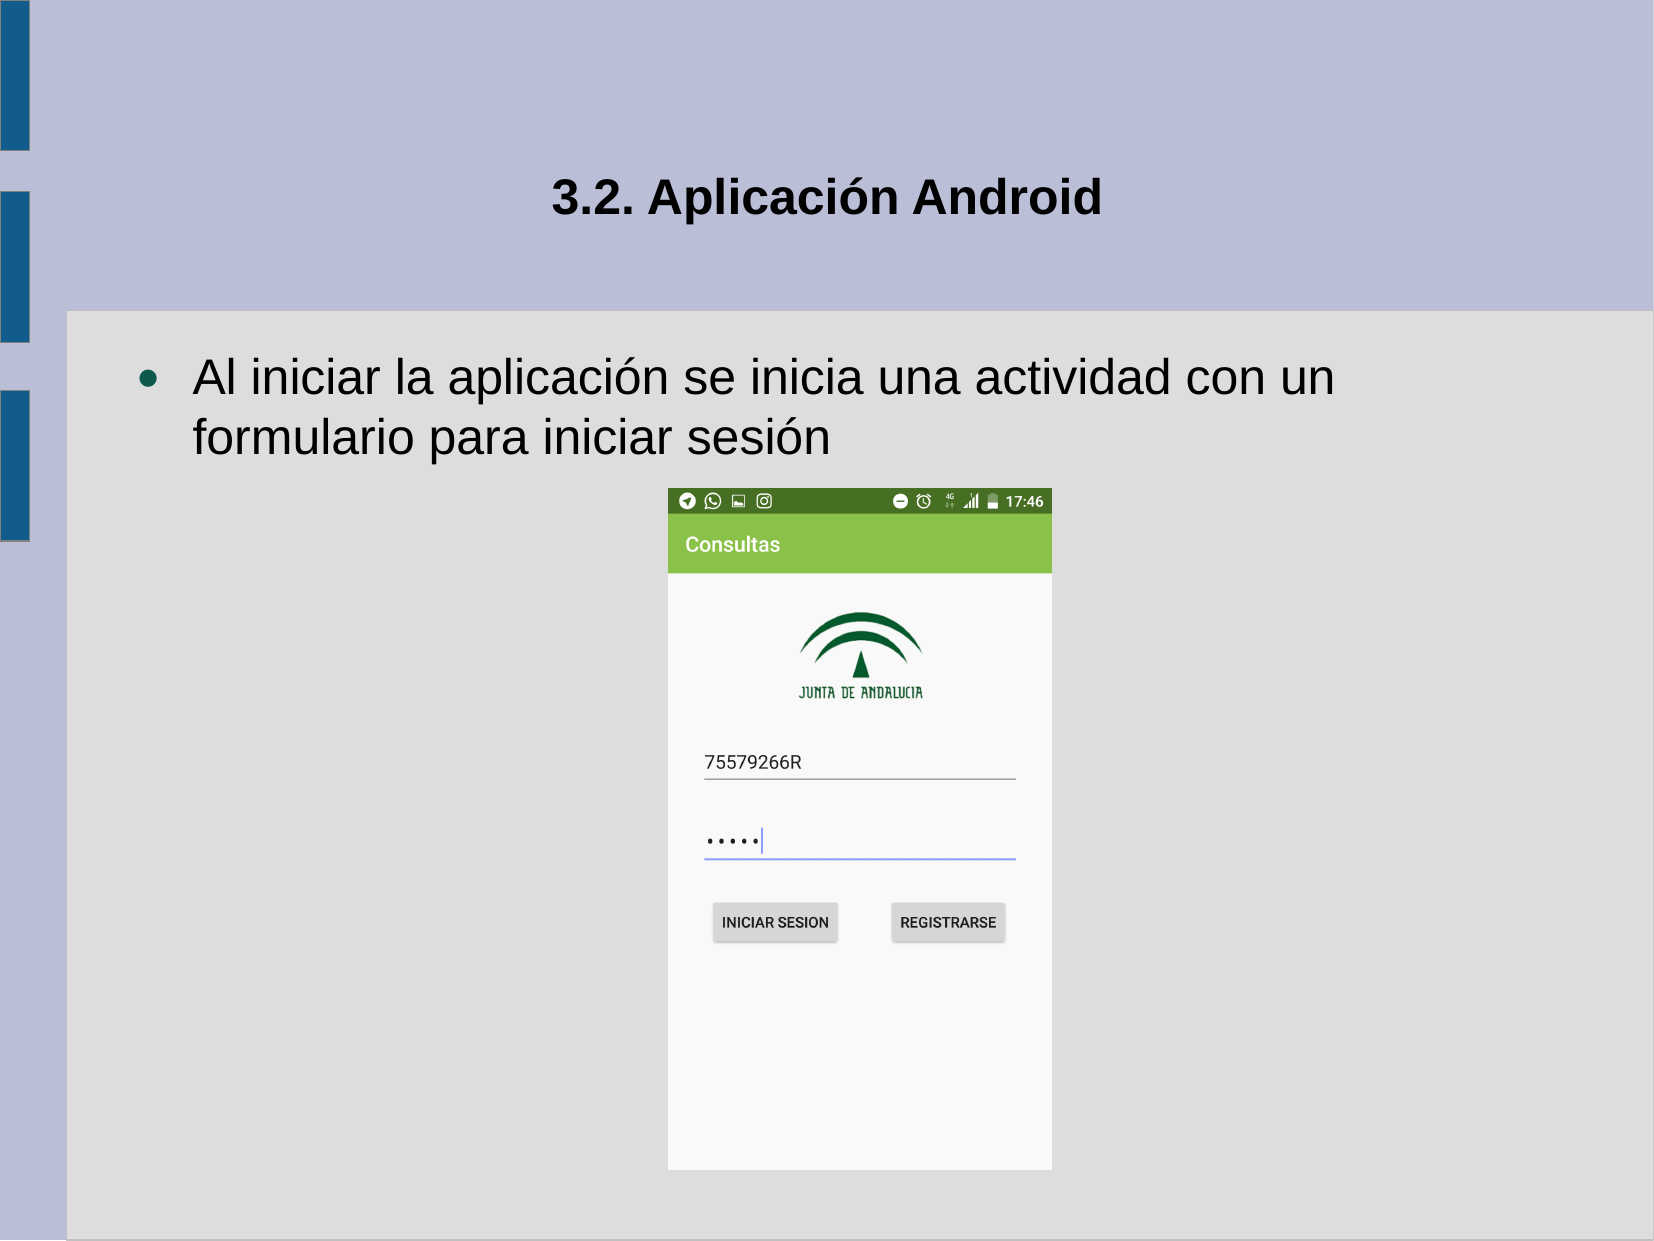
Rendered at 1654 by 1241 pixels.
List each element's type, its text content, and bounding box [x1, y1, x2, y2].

text_box Al iniciar la aplicación se inicia una actividad con un formulario para iniciar sesión [121, 344, 1534, 1126]
text_box 3.2. Aplicación Android [121, 91, 1534, 299]
picture [668, 488, 1052, 1170]
